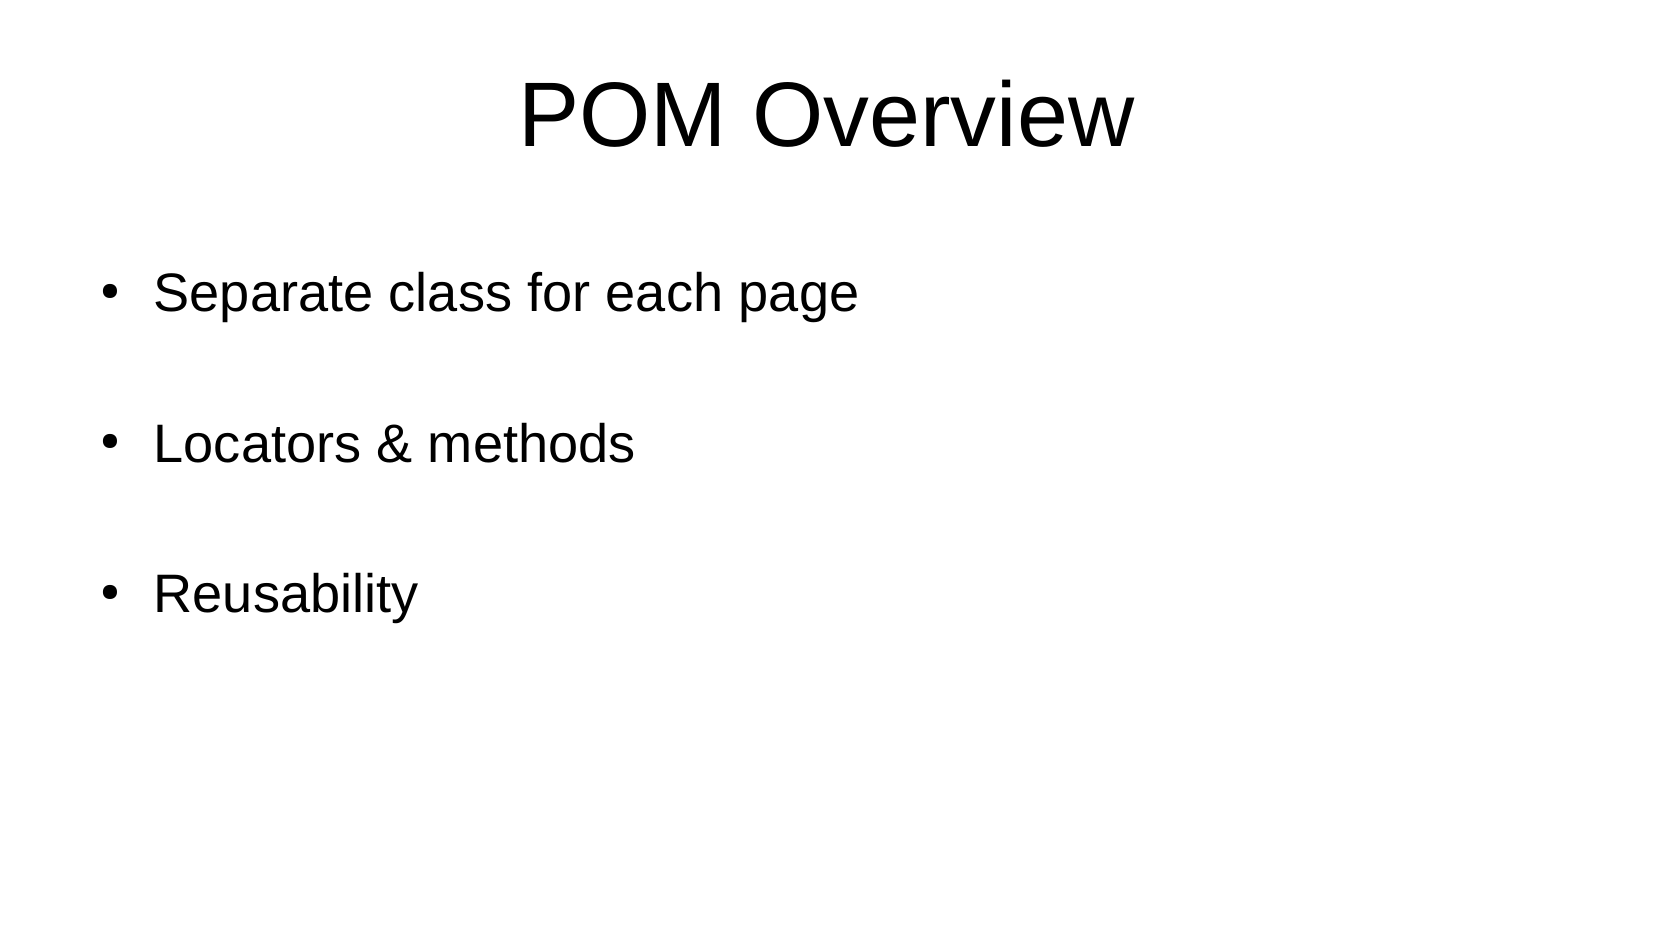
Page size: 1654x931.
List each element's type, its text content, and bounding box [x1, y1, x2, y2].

list Separate class for each page Locators & methods Reusability [82, 262, 1571, 758]
title POM Overview [82, 37, 1571, 193]
